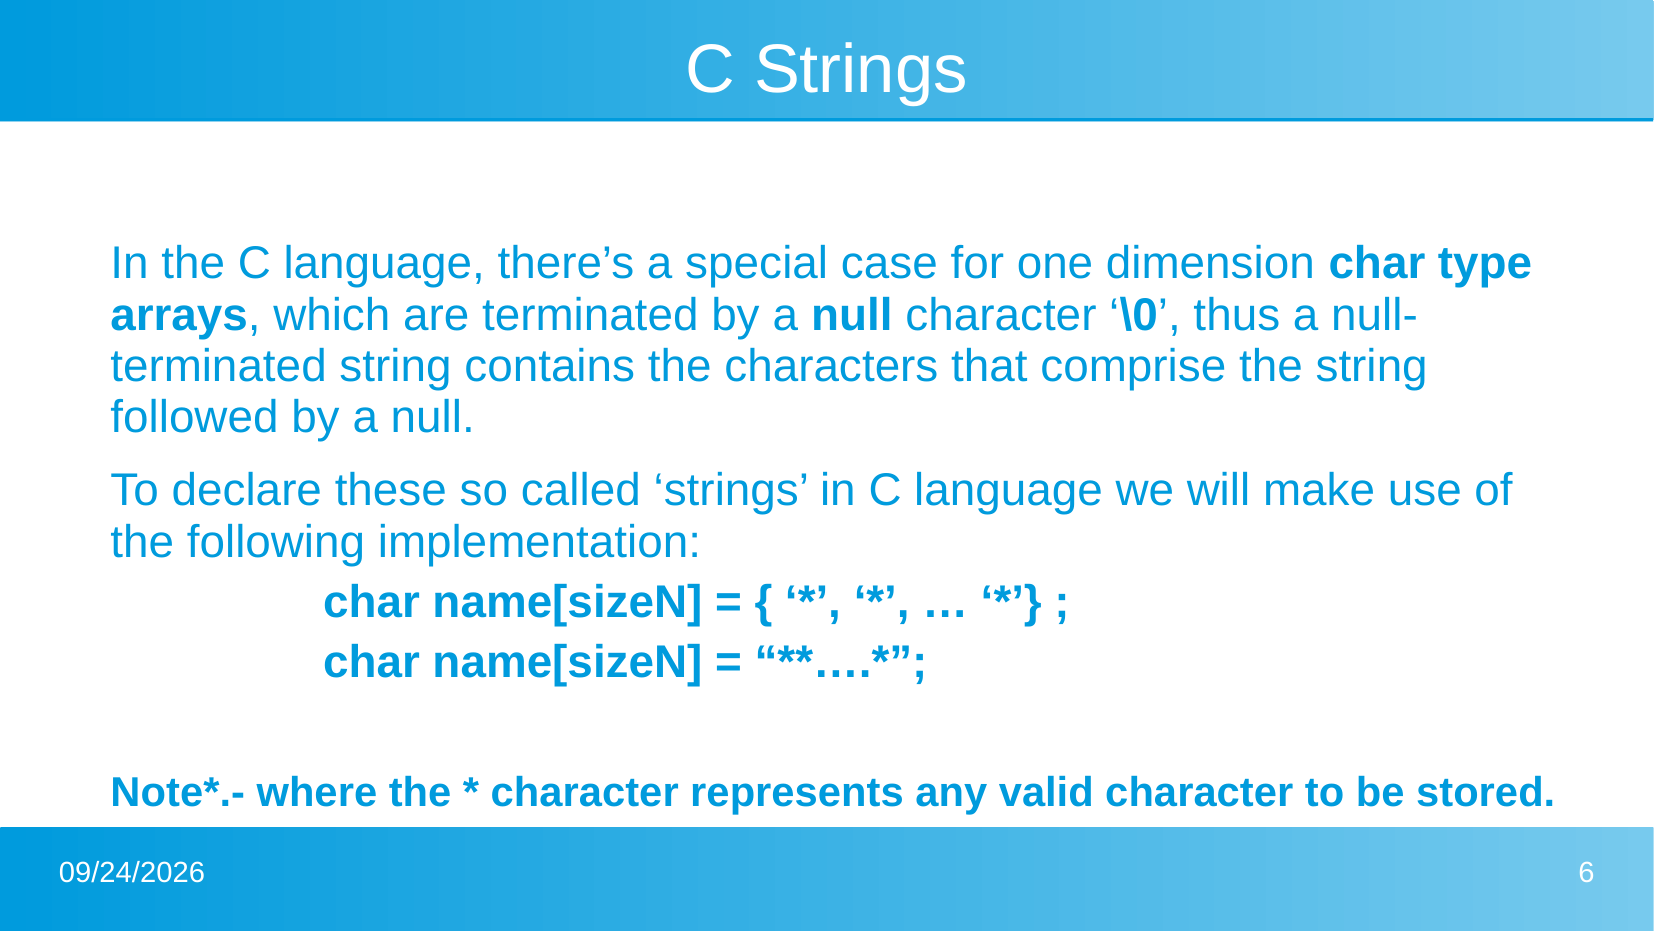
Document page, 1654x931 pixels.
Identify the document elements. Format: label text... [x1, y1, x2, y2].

title C Strings [59, 29, 1595, 108]
list In the C language, there’s a special case for one dimension char type arrays, which are terminated by a null character ‘\0’, thus a null-terminated string contains the characters that comprise the string followed by a null. To declare these so called ‘strings’ in C language we will make use of the following implementation: char name[sizeN] = { ‘*’, ‘*’, … ‘*’} ; char name[sizeN] = “**….*”; Note*.- where the * character represents any valid character to be stored. [39, 159, 1576, 751]
